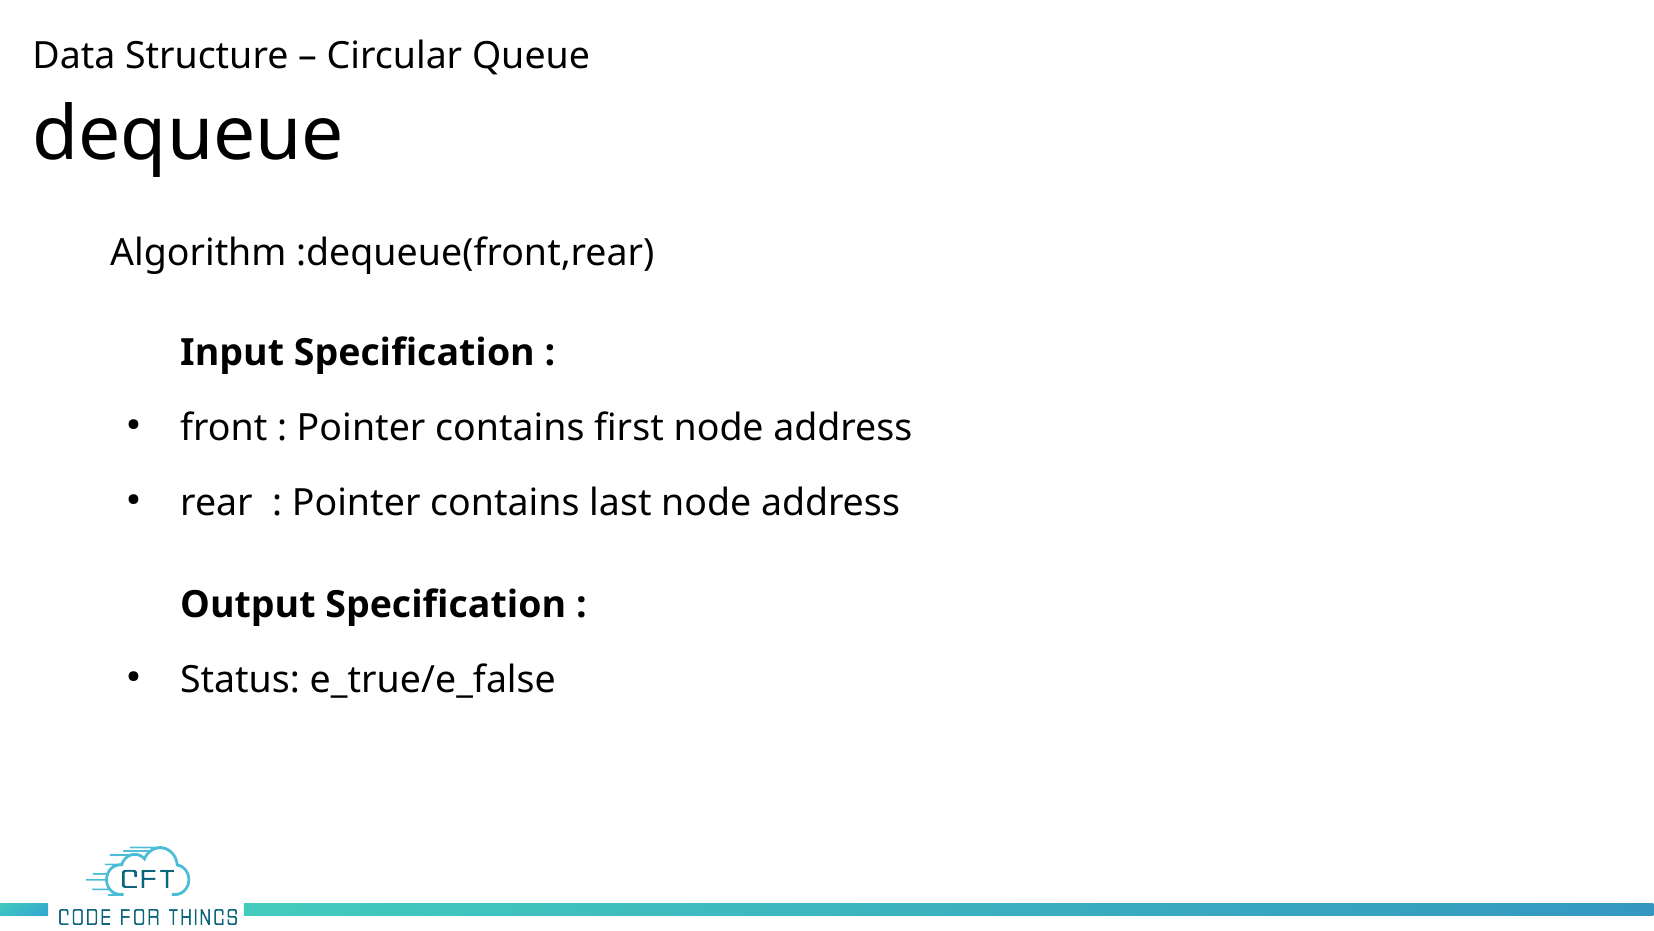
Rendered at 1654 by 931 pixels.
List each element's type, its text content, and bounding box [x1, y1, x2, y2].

picture [59, 846, 237, 925]
text_box Output Specification : Status: e_true/e_false [94, 570, 721, 709]
title Data Structure – Circular Queue dequeue [32, 11, 1524, 199]
text_box Algorithm :dequeue(front,rear) [24, 217, 898, 284]
text_box Input Specification : front : Pointer contains first node address rear : Pointer contains last node address [94, 318, 1099, 550]
